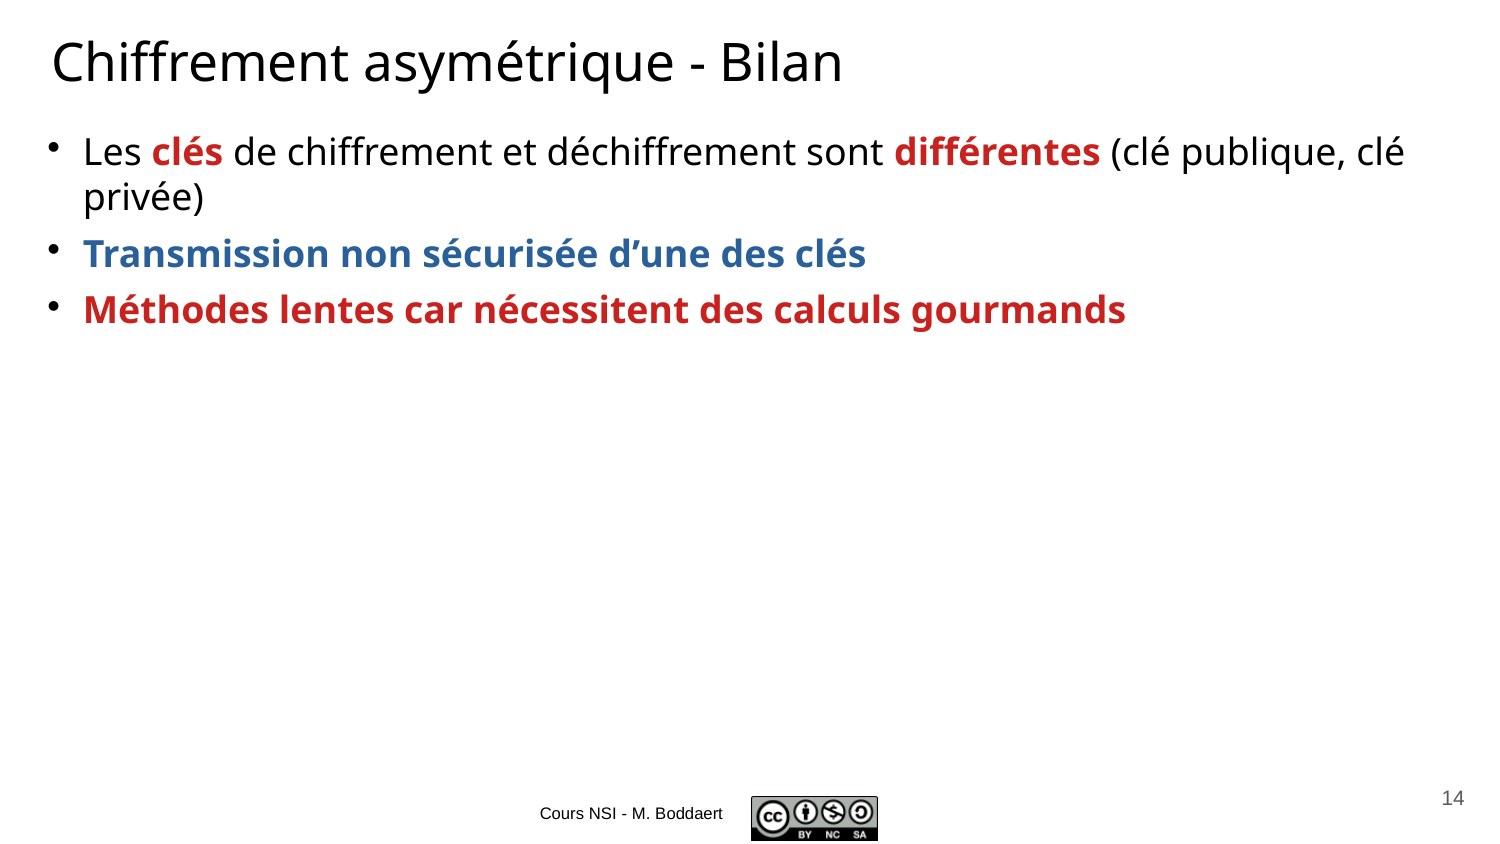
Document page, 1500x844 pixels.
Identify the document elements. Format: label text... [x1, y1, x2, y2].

picture [751, 796, 878, 841]
text_box Les clés de chiffrement et déchiffrement sont différentes (clé publique, clé privée) Transmission non sécurisée d’une des clés Méthodes lentes car nécessitent des calculs gourmands [32, 120, 1480, 296]
slide_number <numéro> [1389, 764, 1480, 830]
title Chiffrement asymétrique - Bilan [51, 13, 1449, 108]
